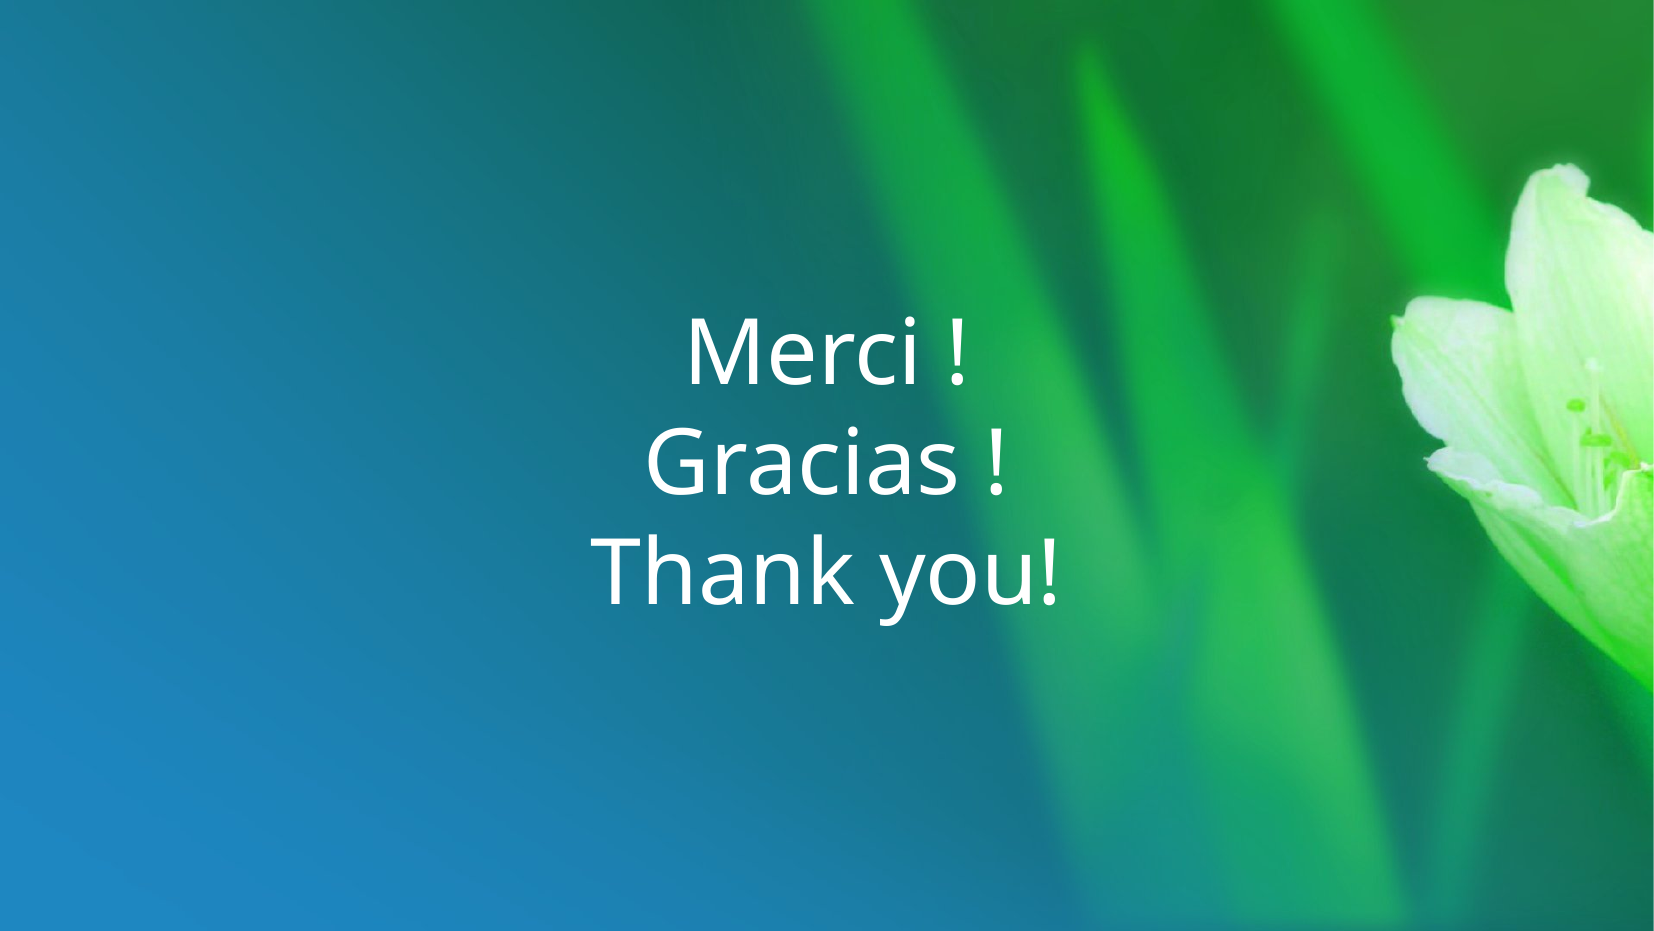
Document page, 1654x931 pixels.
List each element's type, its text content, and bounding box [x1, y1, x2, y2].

picture [0, 0, 1654, 931]
text_box Merci ! Gracias ! Thank you! [82, 175, 1571, 676]
